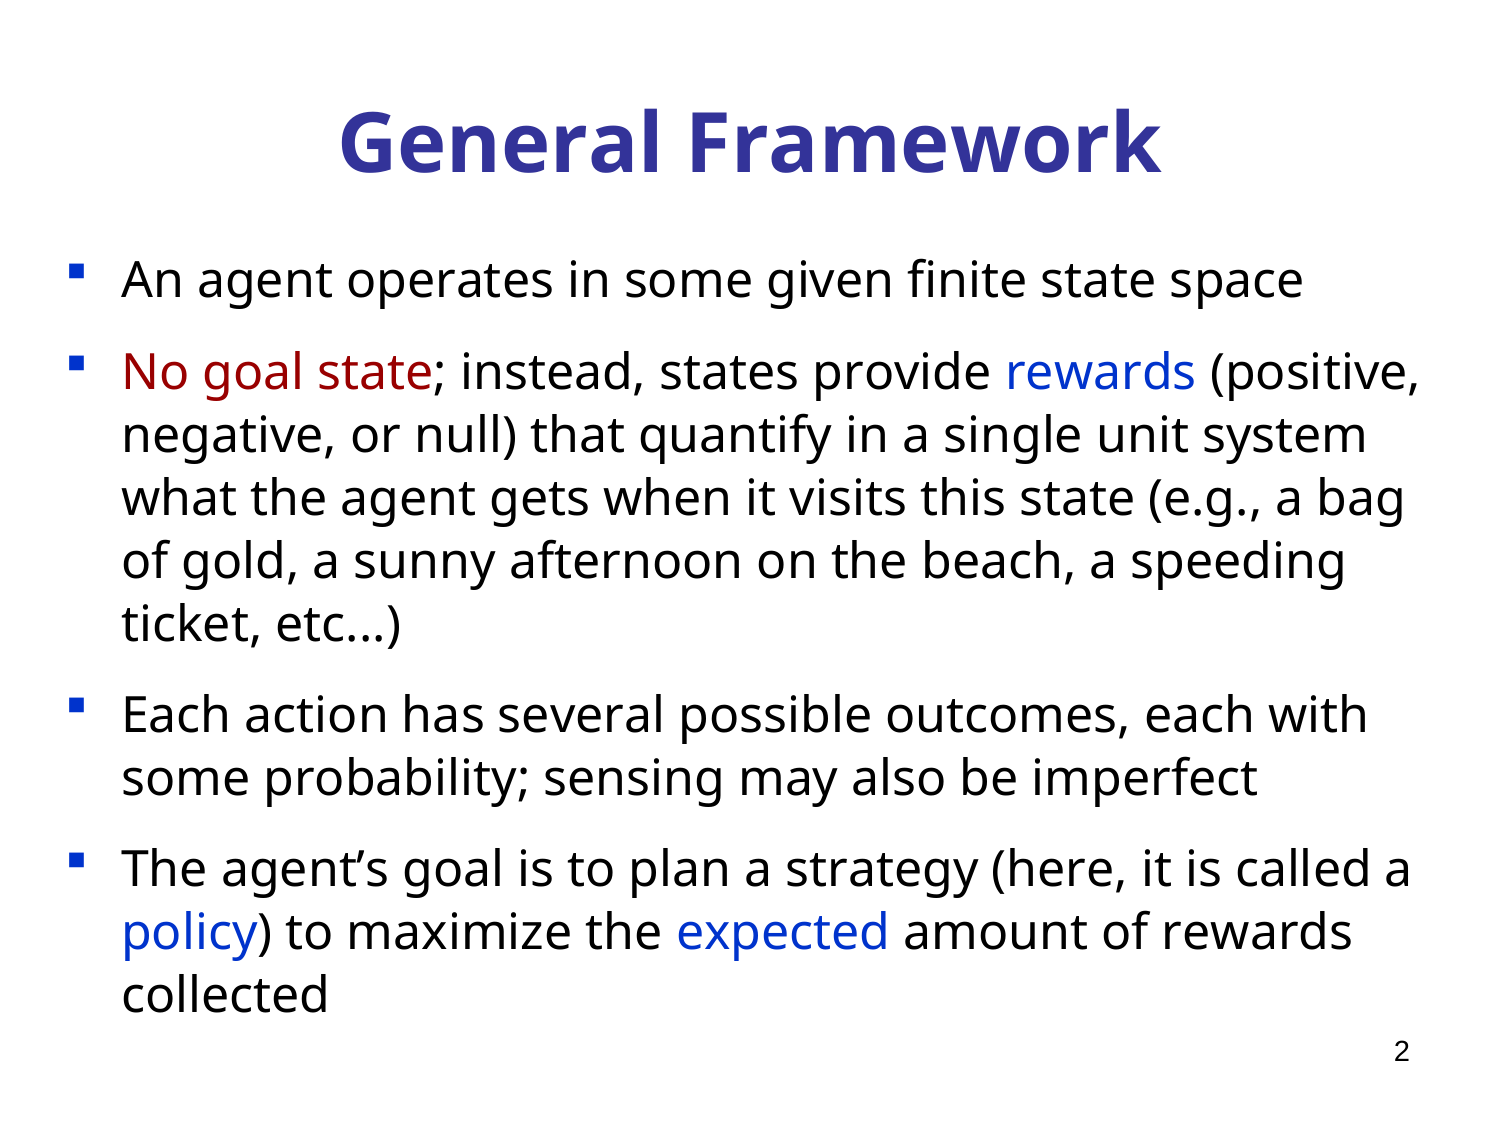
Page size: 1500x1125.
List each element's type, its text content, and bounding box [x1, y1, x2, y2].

text_box <number> [1074, 1024, 1426, 1103]
title General Framework [75, 45, 1426, 233]
list An agent operates in some given finite state space No goal state; instead, states provide rewards (positive, negative, or null) that quantify in a single unit system what the agent gets when it visits this state (e.g., a bag of gold, a sunny afternoon on the beach, a speeding ticket, etc...) Each action has several possible outcomes, each with some probability; sensing may also be imperfect The agent’s goal is to plan a strategy (here, it is called a policy) to maximize the expected amount of rewards collected [50, 237, 1450, 1063]
